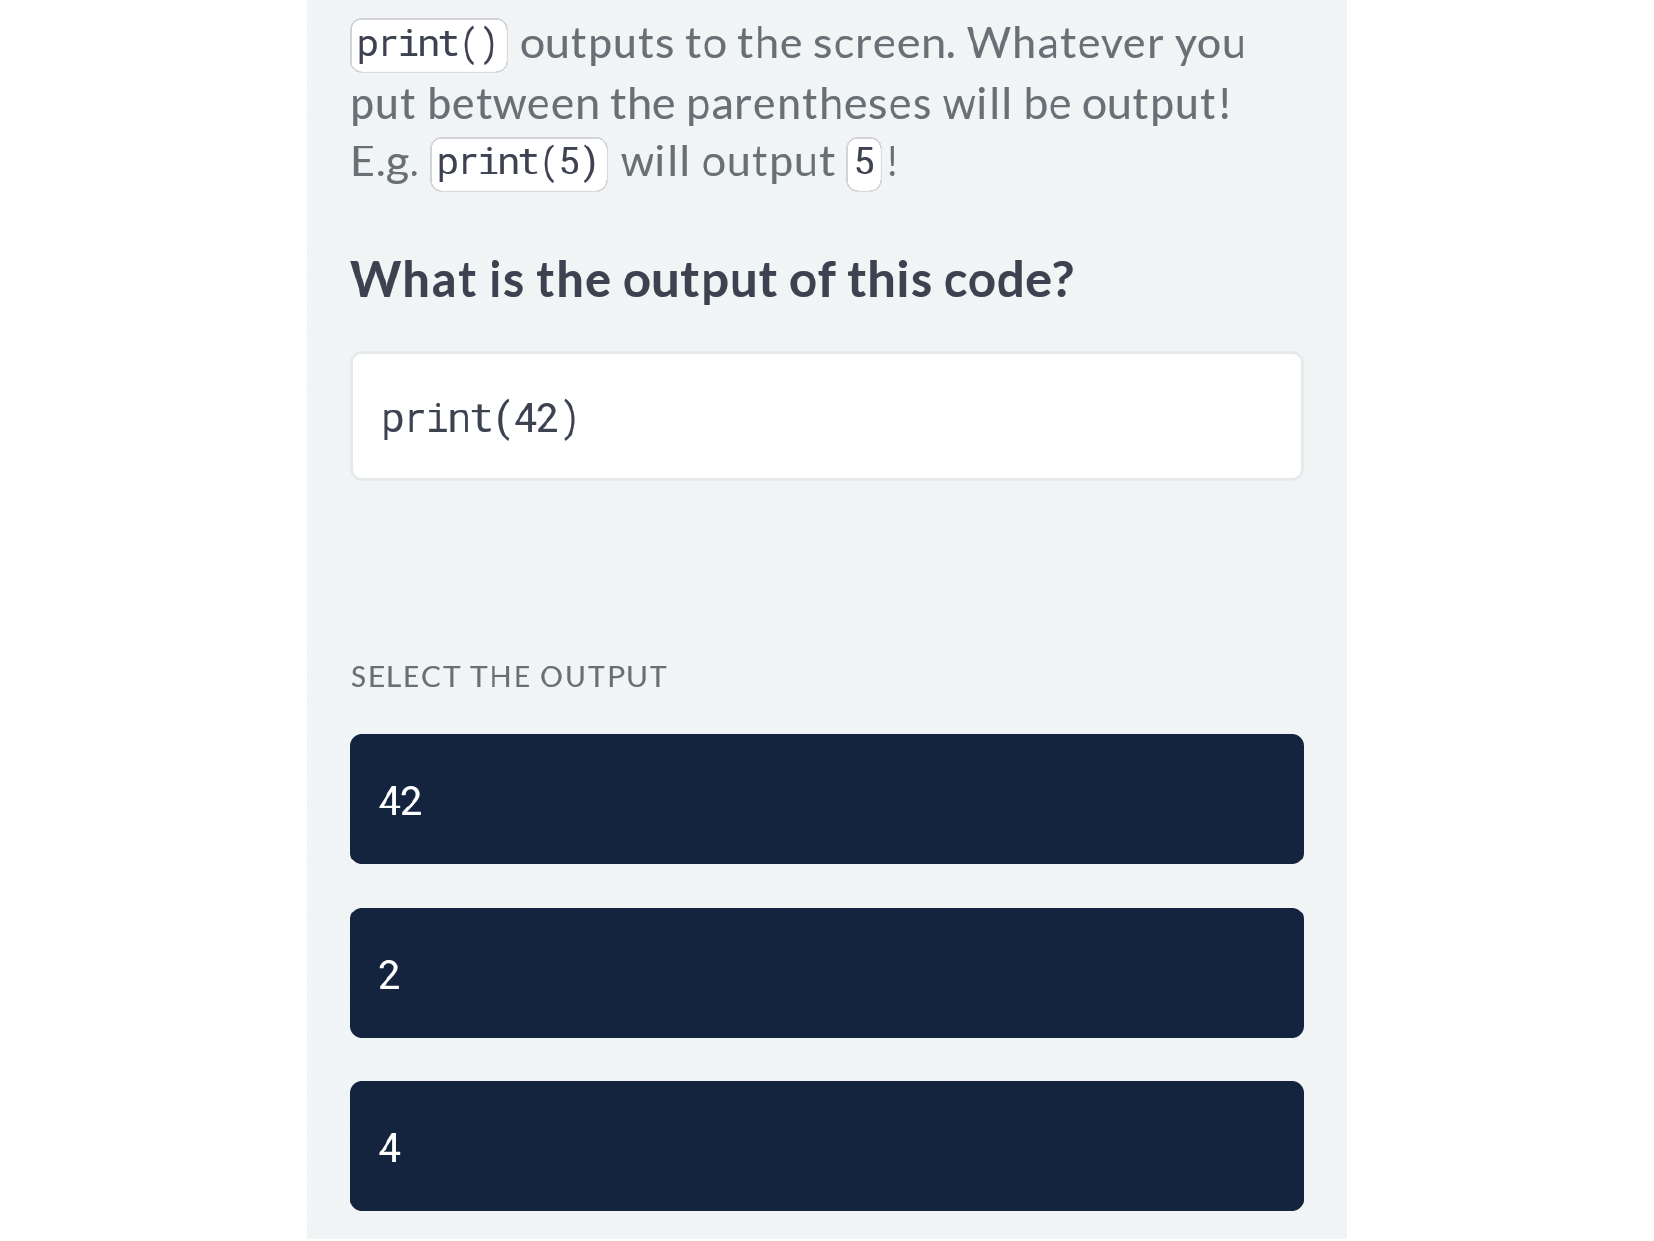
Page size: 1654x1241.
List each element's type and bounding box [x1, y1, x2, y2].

picture [306, 0, 1347, 1239]
